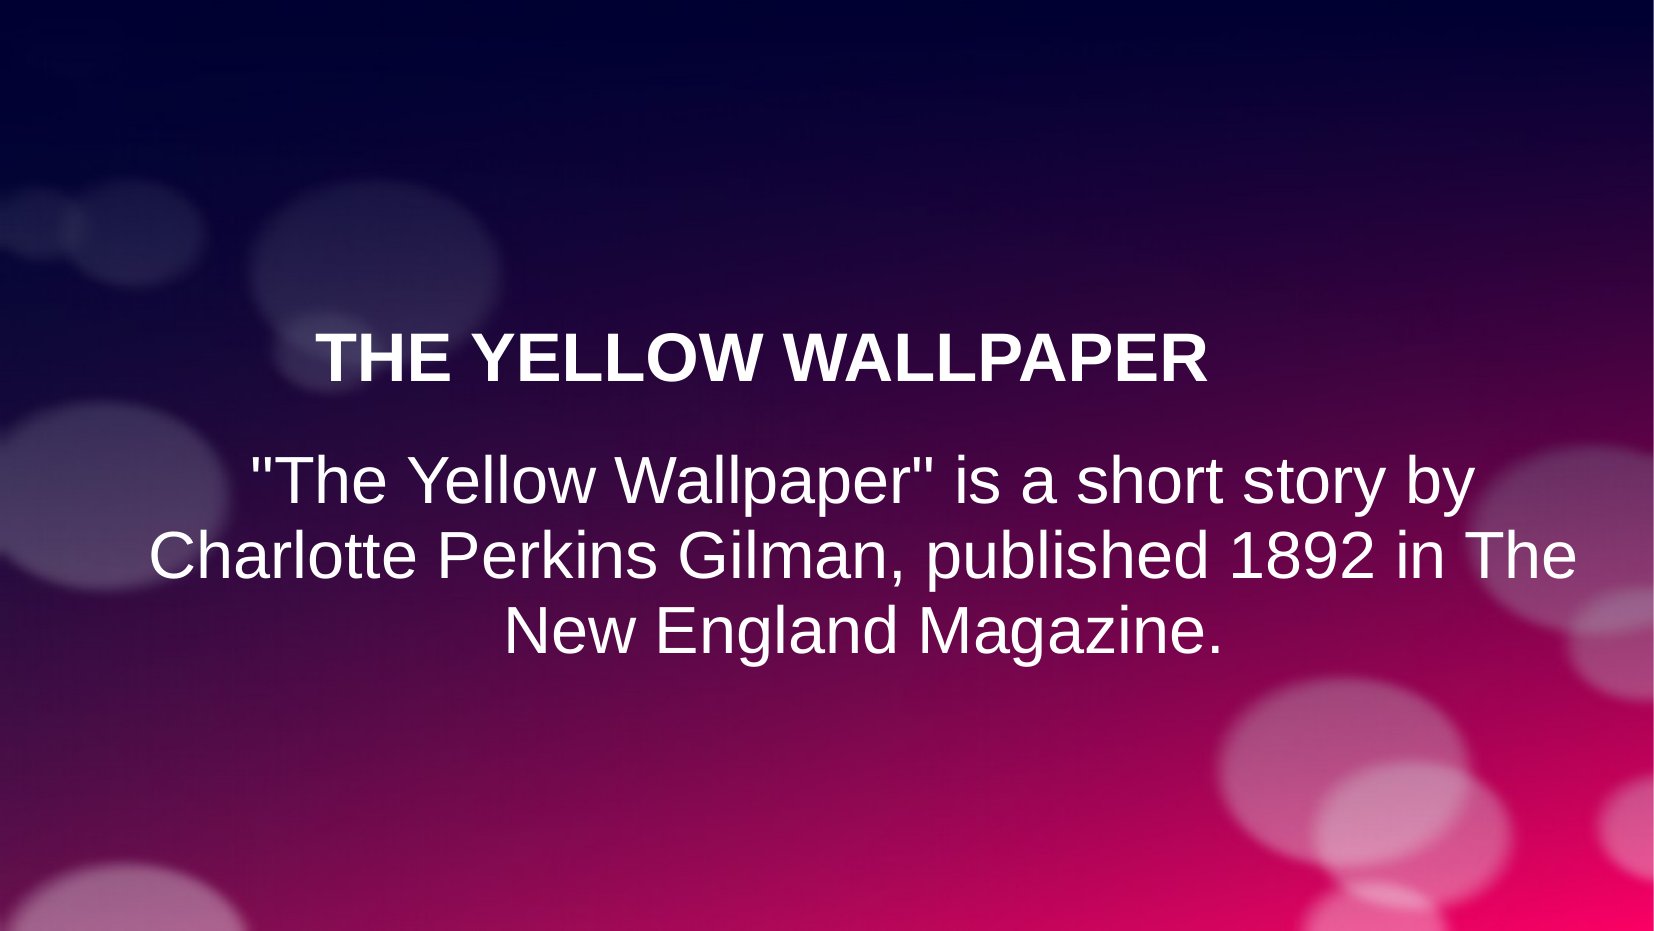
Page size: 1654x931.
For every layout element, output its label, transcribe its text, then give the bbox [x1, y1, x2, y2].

subtitle "The Yellow Wallpaper" is a short story by Charlotte Perkins Gilman, published 1892 in The New England Magazine. [120, 285, 1609, 826]
picture [0, 0, 1654, 931]
title THE YELLOW WALLPAPER [315, 279, 1516, 285]
